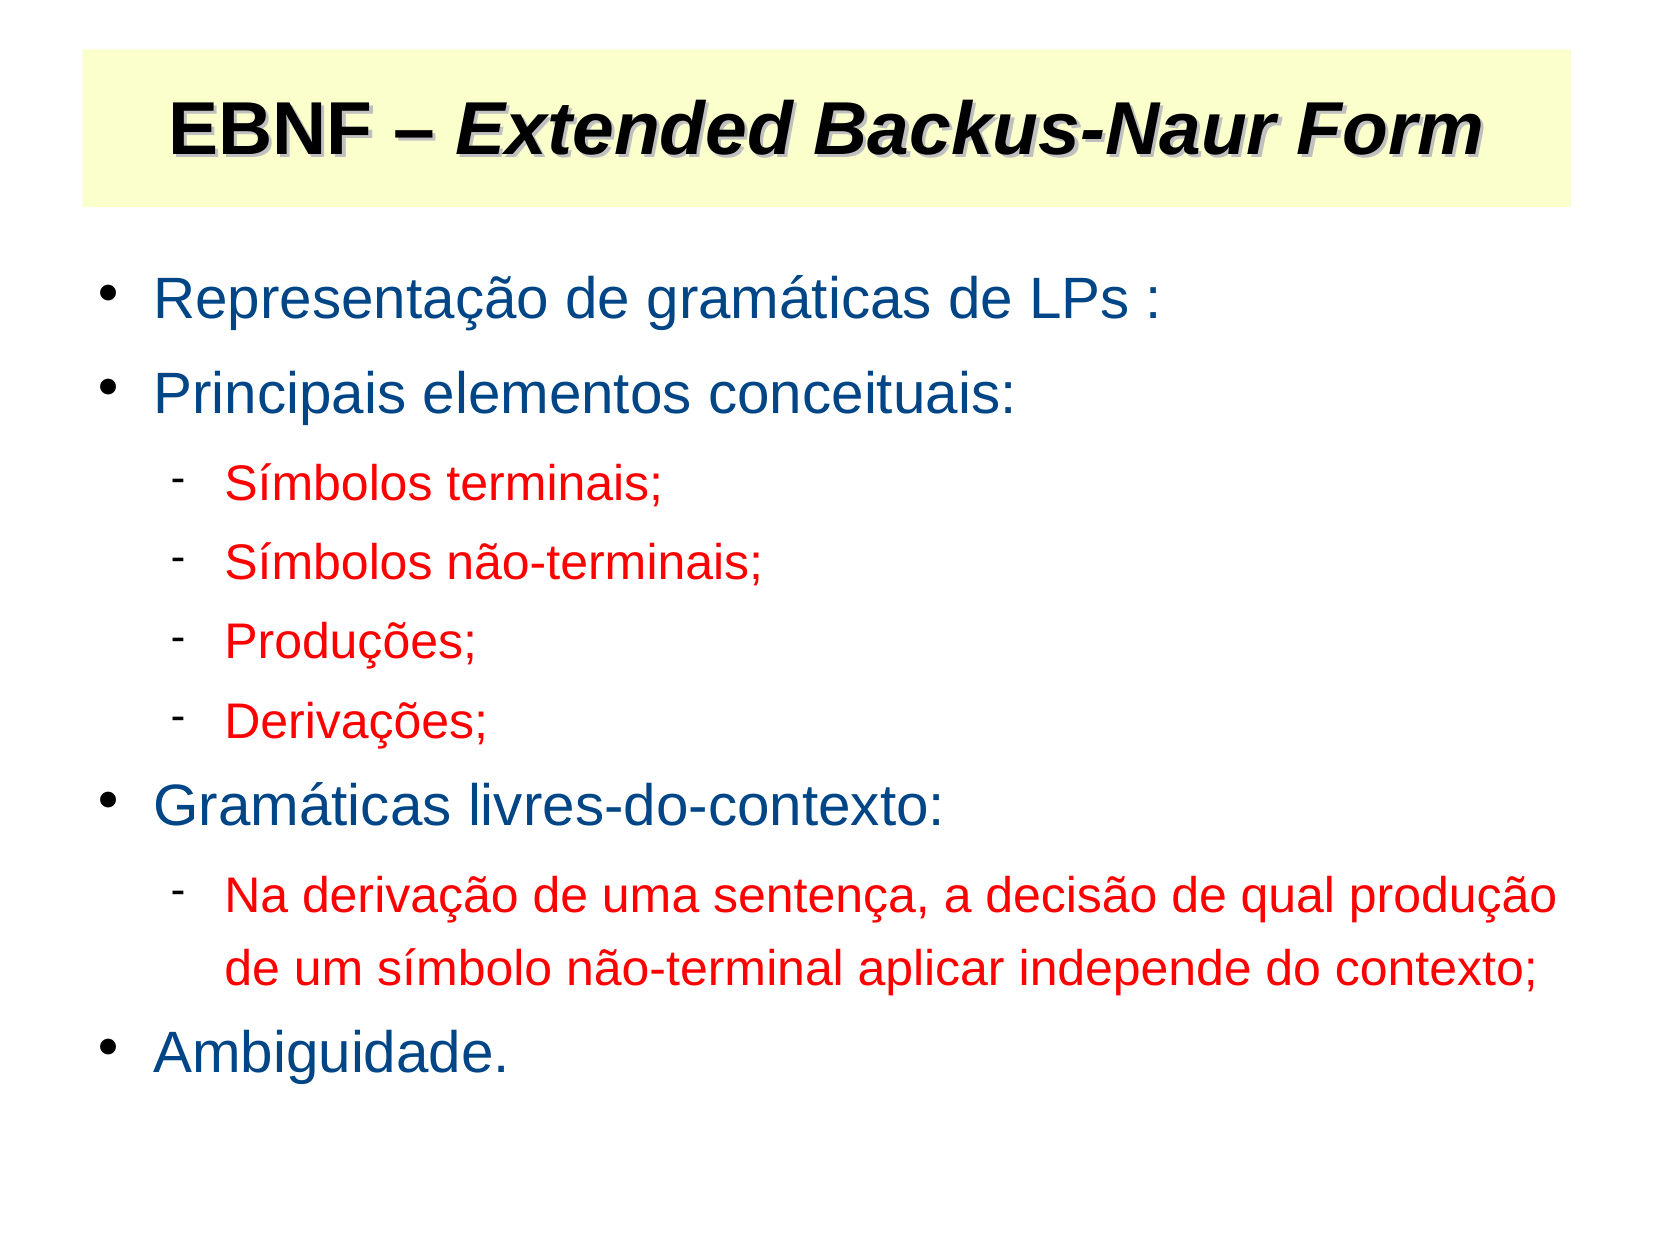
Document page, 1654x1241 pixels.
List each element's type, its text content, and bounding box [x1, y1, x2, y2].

list Representação de gramáticas de LPs : Principais elementos conceituais: Símbolos terminais; Símbolos não-terminais; Produções; Derivações; Gramáticas livres-do-contexto: Na derivação de uma sentença, a decisão de qual produção de um símbolo não-terminal aplicar independe do contexto; Ambiguidade. [82, 265, 1571, 1094]
title EBNF – Extended Backus-Naur Form [82, 49, 1571, 207]
